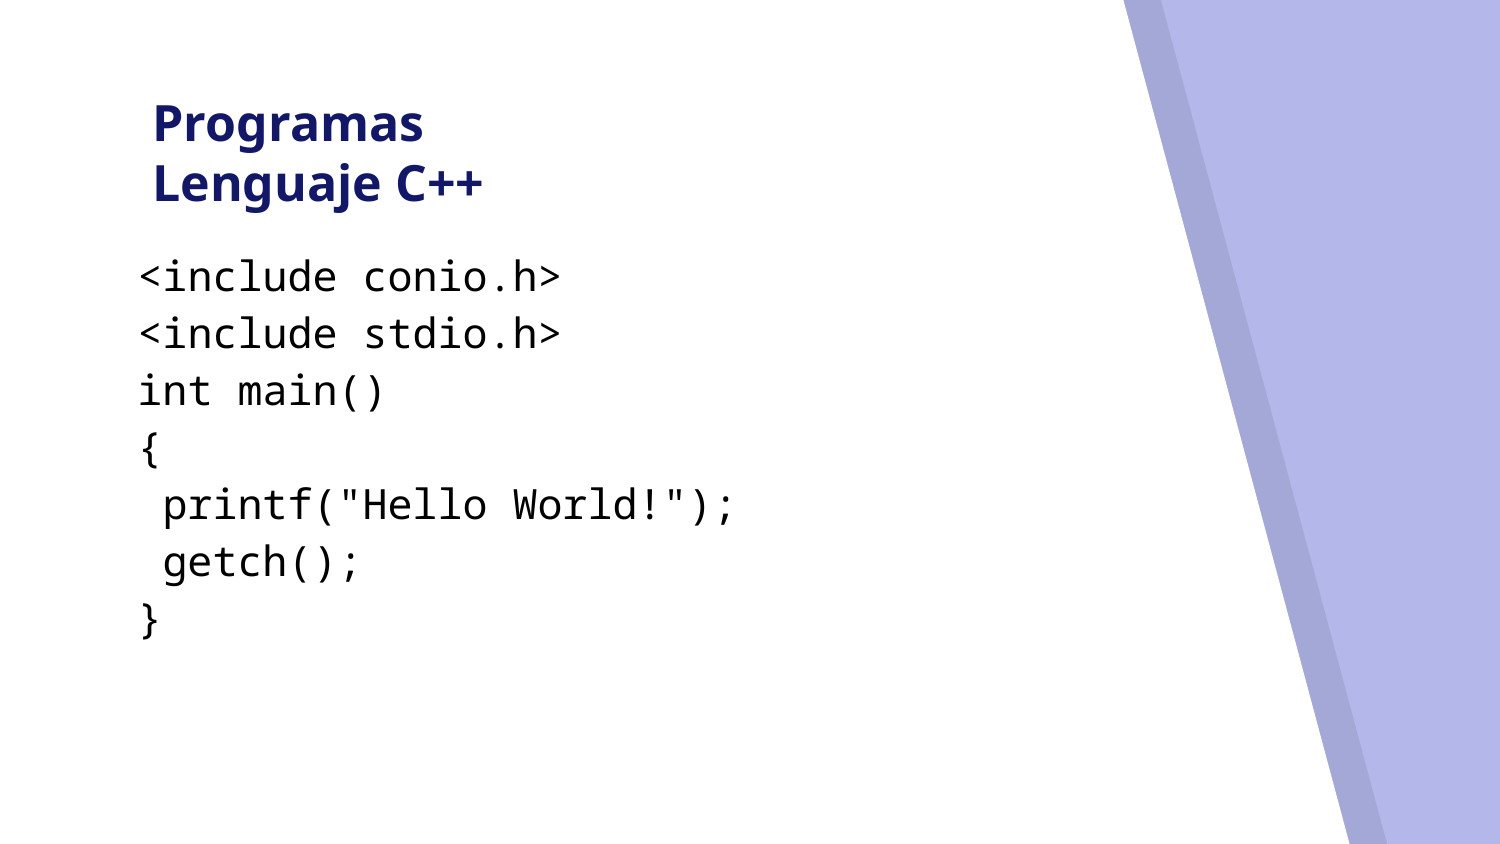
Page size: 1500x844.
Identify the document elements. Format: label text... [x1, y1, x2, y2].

list <include conio.h> <include stdio.h> int main() { printf("Hello World!"); getch(); } [137, 246, 1011, 588]
title Programas Lenguaje C++ [137, 146, 1011, 227]
